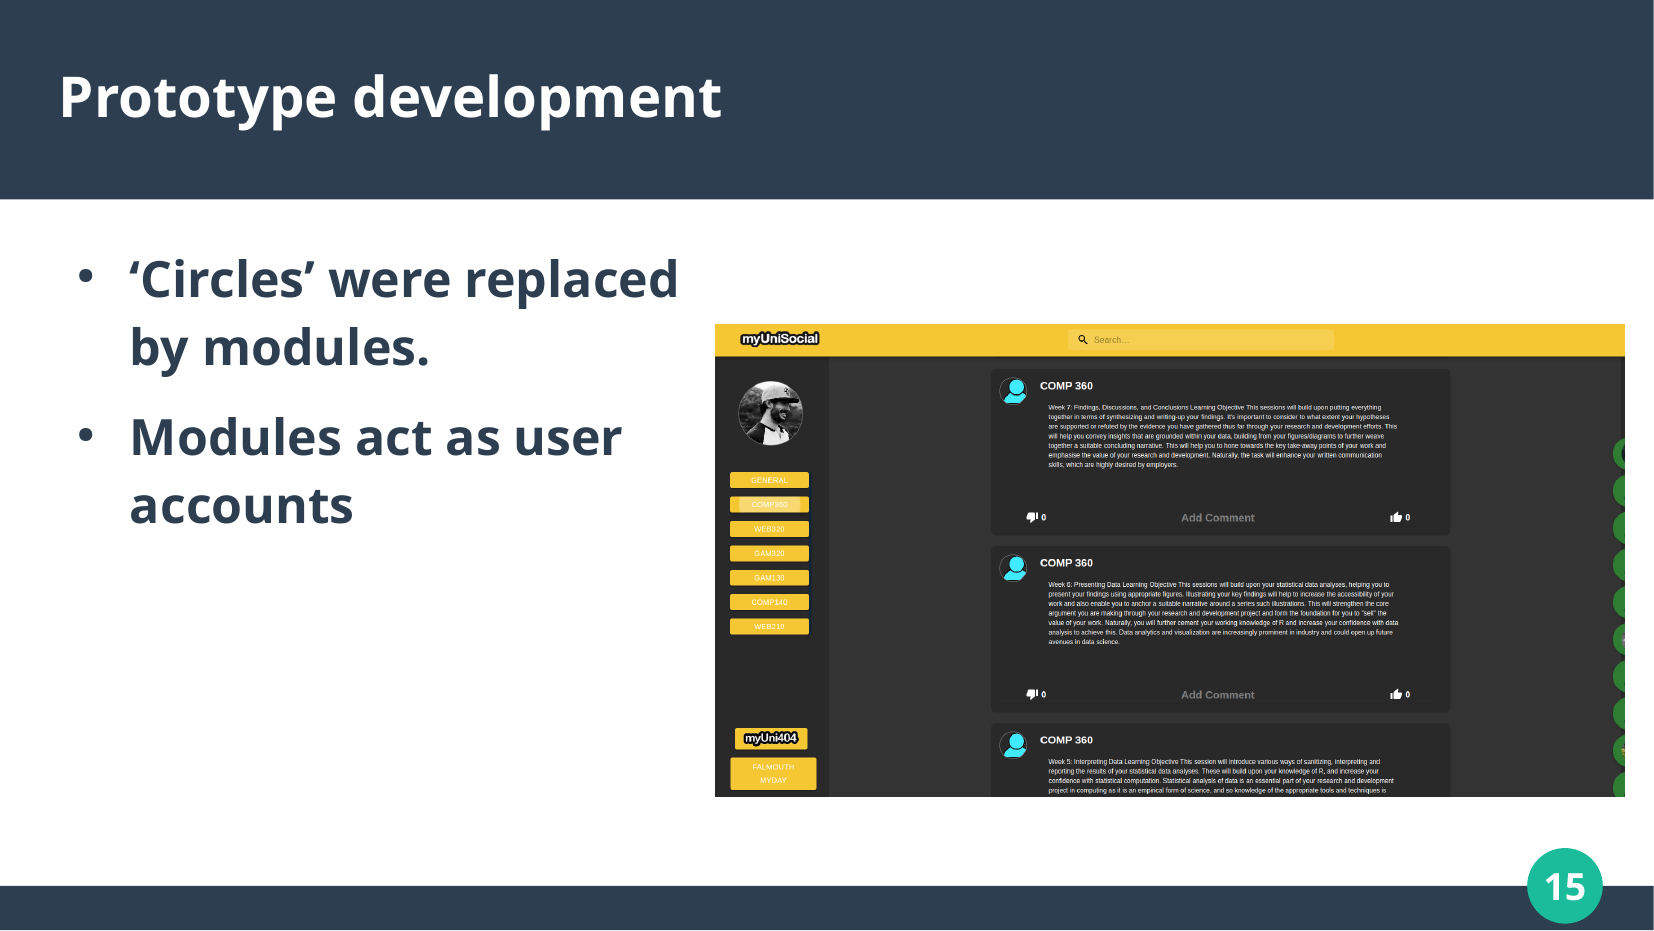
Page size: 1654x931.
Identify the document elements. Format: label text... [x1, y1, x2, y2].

title Prototype development [59, 37, 1595, 155]
list ‘Circles’ were replaced by modules. Modules act as user accounts [59, 243, 709, 798]
picture [715, 324, 1625, 797]
